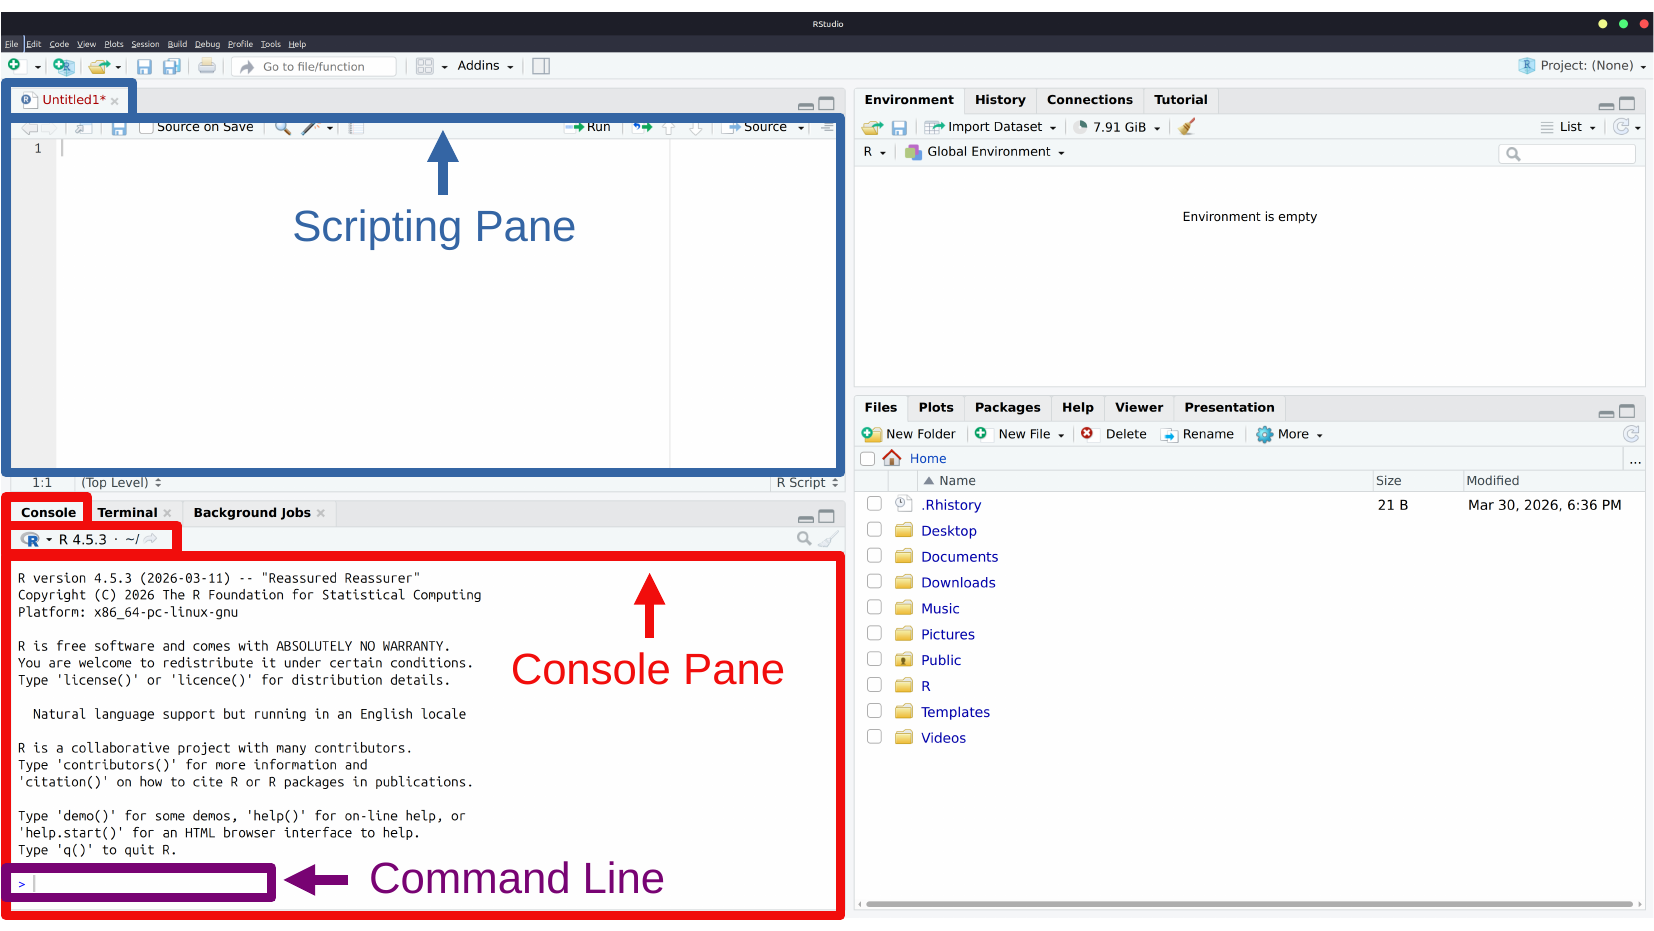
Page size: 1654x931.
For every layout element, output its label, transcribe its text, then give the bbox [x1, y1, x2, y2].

picture [1, 12, 1654, 918]
picture [11, 502, 83, 521]
text_box Scripting Pane [277, 194, 632, 266]
text_box Command Line [354, 846, 709, 918]
picture [11, 123, 836, 468]
text_box Console Pane [496, 637, 804, 751]
picture [11, 561, 836, 911]
picture [11, 87, 128, 113]
picture [11, 530, 172, 549]
picture [11, 873, 267, 893]
